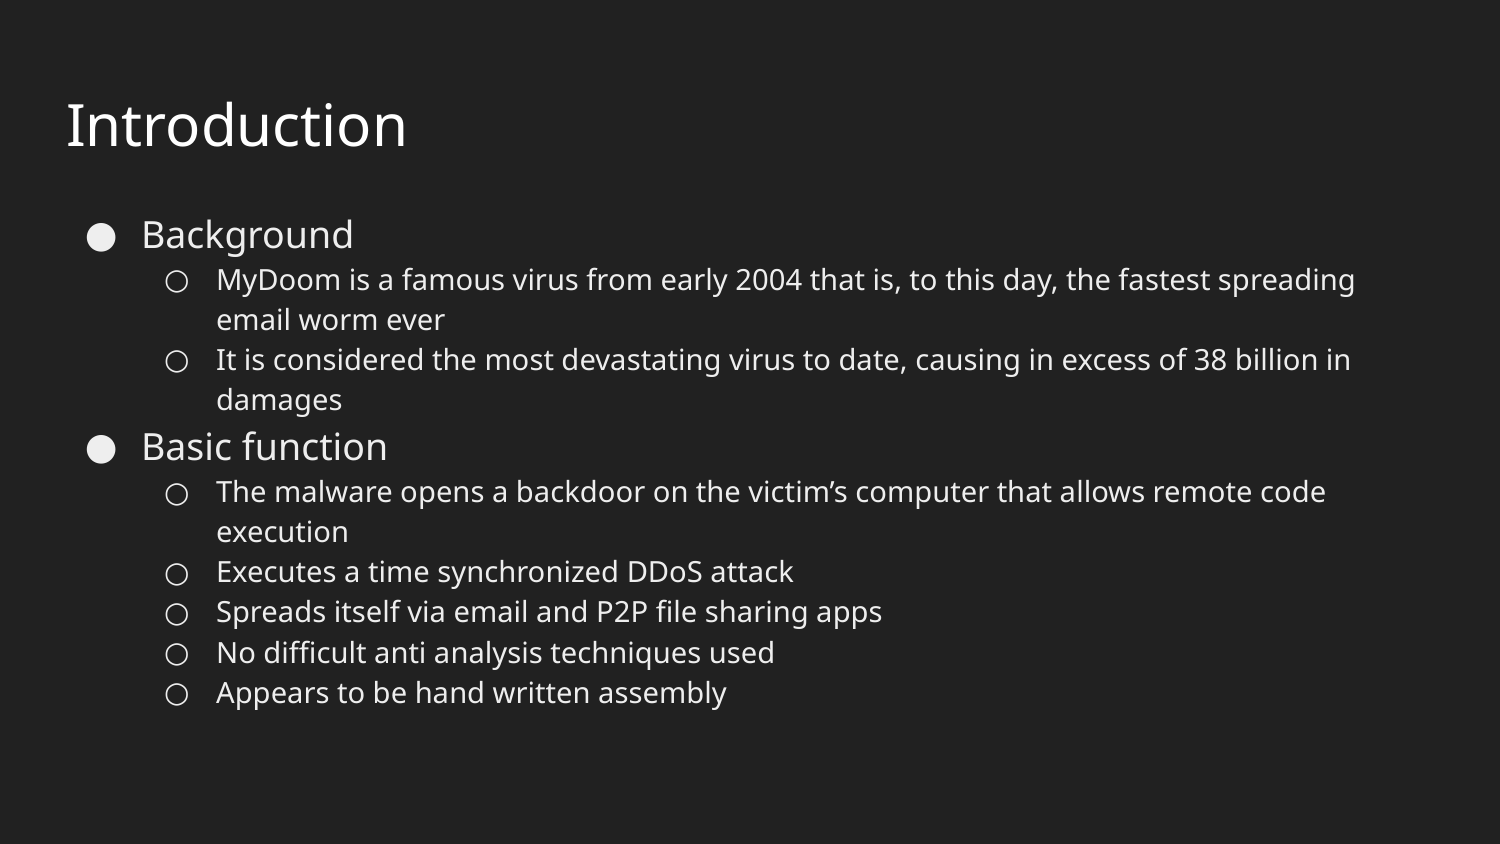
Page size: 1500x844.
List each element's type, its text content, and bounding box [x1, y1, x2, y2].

list Background MyDoom is a famous virus from early 2004 that is, to this day, the fastest spreading email worm ever It is considered the most devastating virus to date, causing in excess of 38 billion in damages Basic function The malware opens a backdoor on the victim’s computer that allows remote code execution Executes a time synchronized DDoS attack Spreads itself via email and P2P file sharing apps No difficult anti analysis techniques used Appears to be hand written assembly [51, 189, 1449, 750]
title Introduction [51, 72, 1449, 167]
